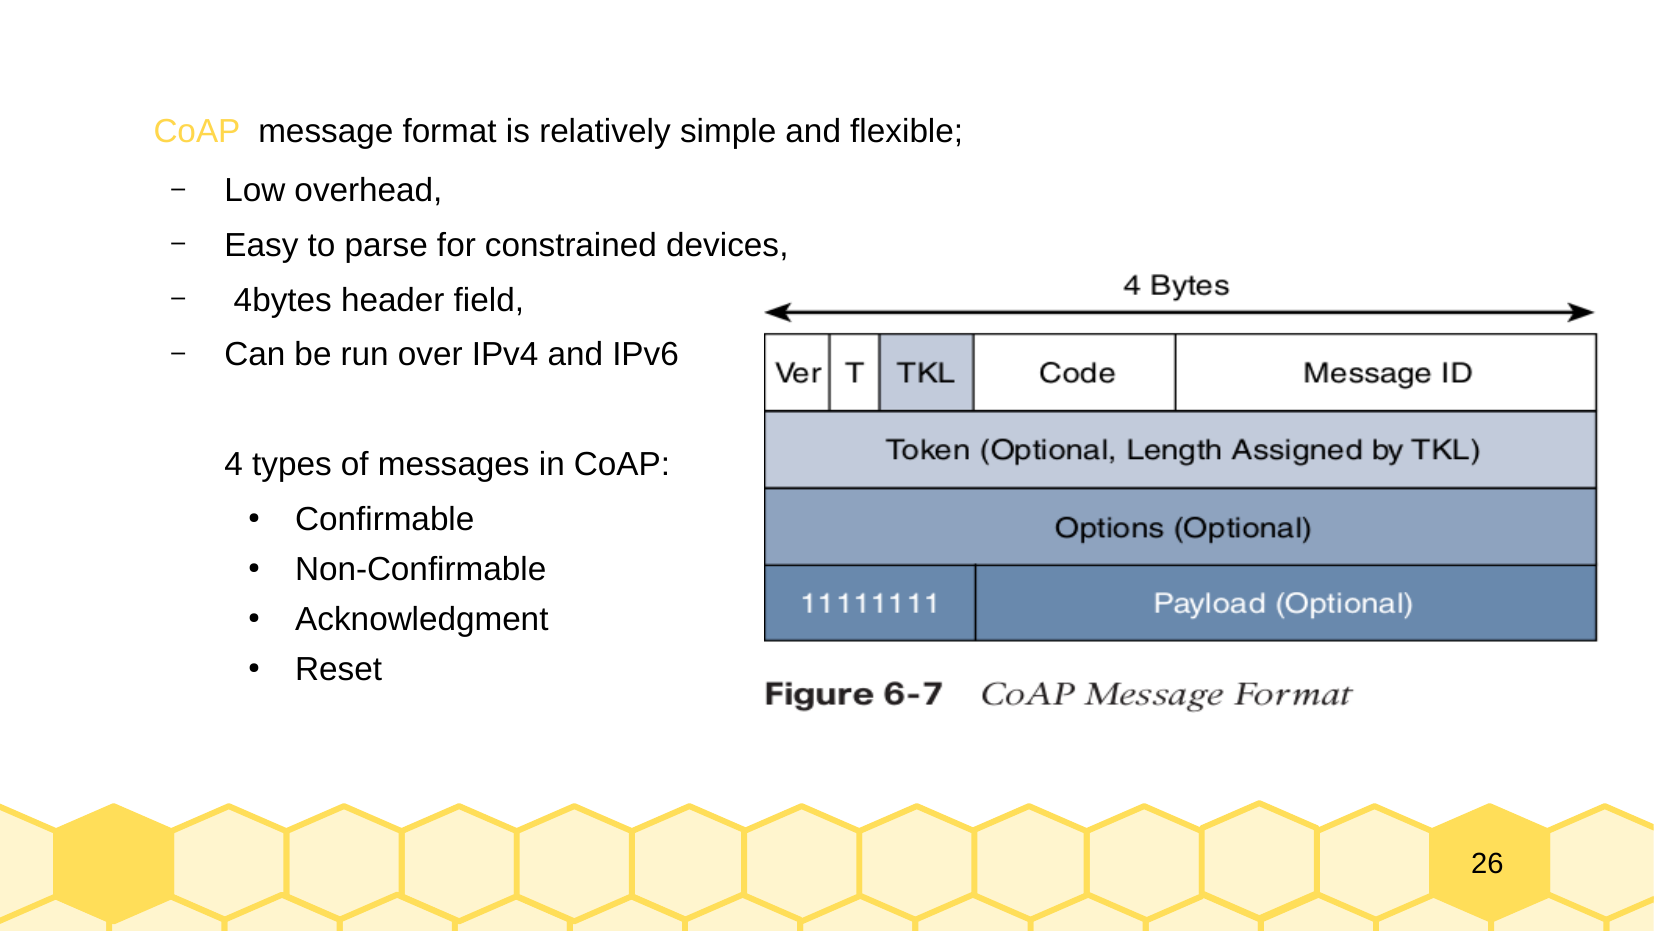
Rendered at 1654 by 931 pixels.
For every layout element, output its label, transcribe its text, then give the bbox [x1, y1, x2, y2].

list CoAP message format is relatively simple and flexible; Low overhead, Easy to parse for constrained devices, 4bytes header field, Can be run over IPv4 and IPv6 4 types of messages in CoAP: Confirmable Non-Confirmable Acknowledgment Reset [82, 112, 1571, 758]
picture [764, 262, 1613, 713]
